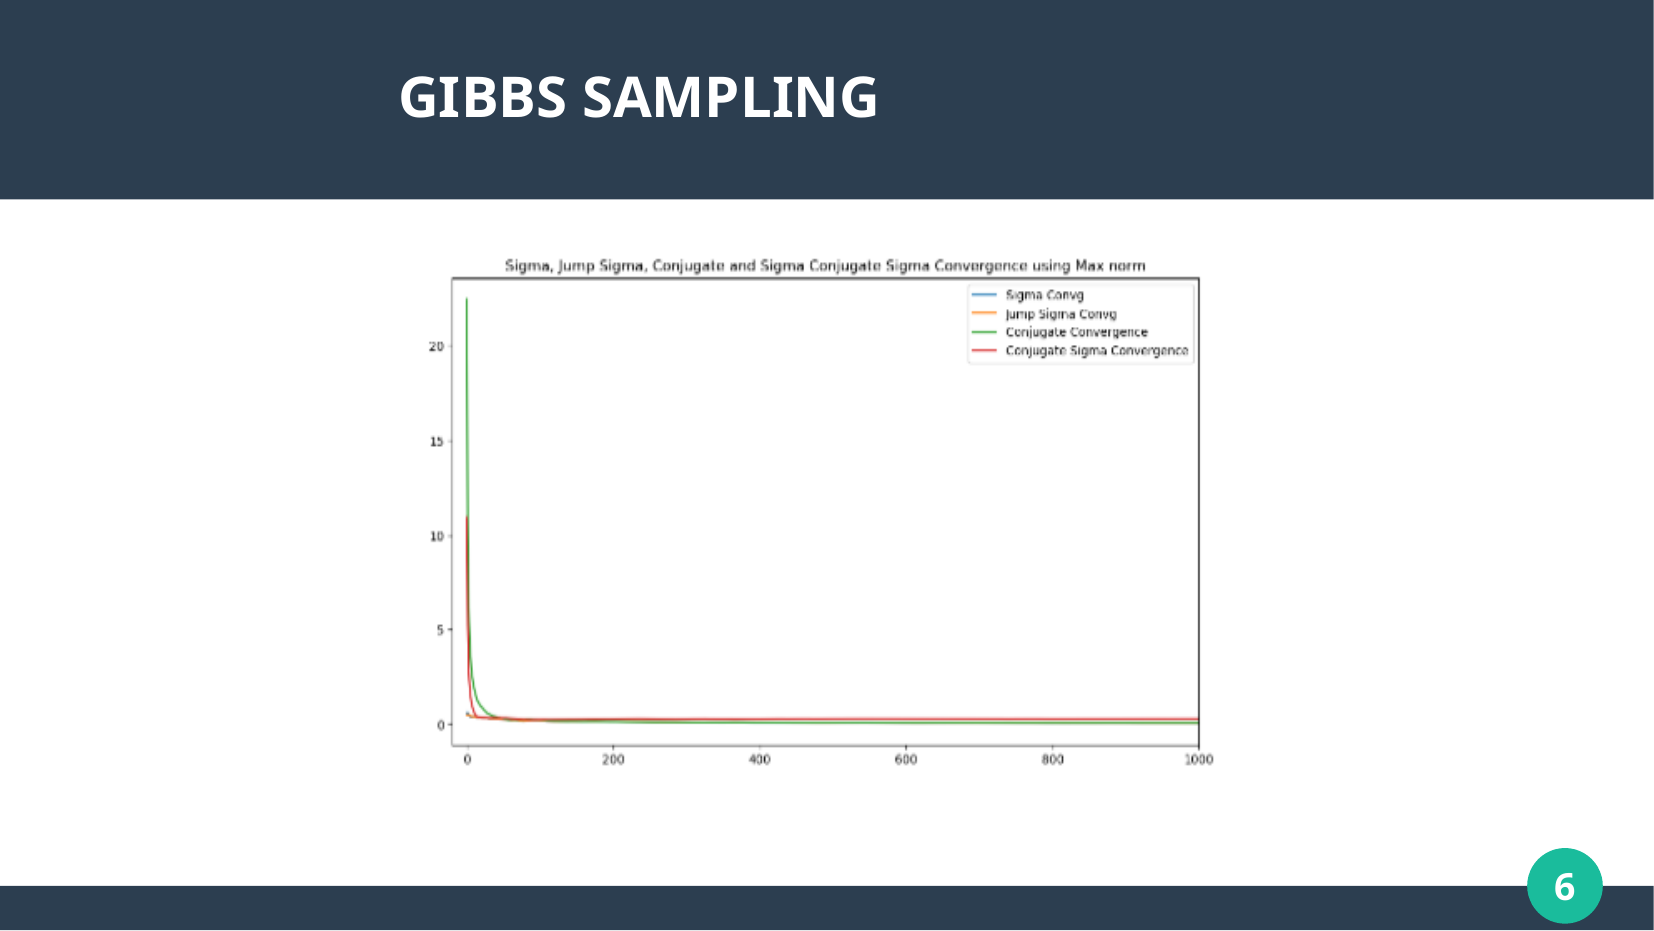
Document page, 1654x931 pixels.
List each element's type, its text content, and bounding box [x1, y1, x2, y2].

picture [354, 236, 1300, 827]
title GIBBS SAMPLING [59, 37, 1595, 156]
